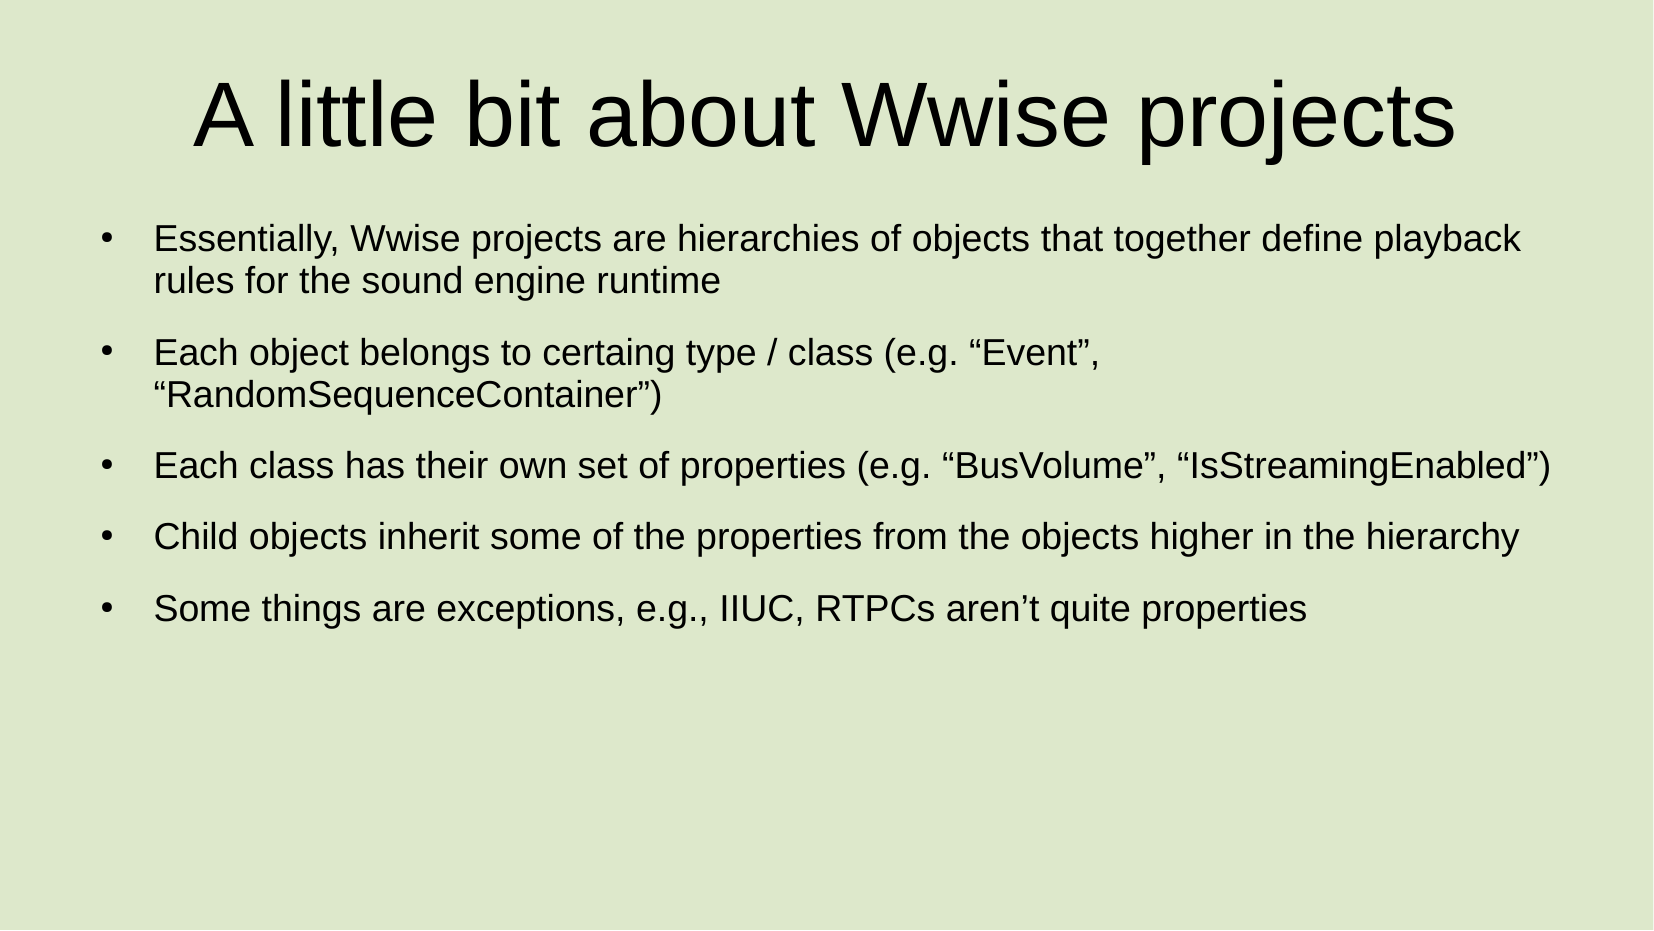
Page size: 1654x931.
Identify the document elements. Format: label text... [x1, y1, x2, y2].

list Essentially, Wwise projects are hierarchies of objects that together define playback rules for the sound engine runtime Each object belongs to certaing type / class (e.g. “Event”, “RandomSequenceContainer”) Each class has their own set of properties (e.g. “BusVolume”, “IsStreamingEnabled”) Child objects inherit some of the properties from the objects higher in the hierarchy Some things are exceptions, e.g., IIUC, RTPCs aren’t quite properties [82, 217, 1571, 886]
title A little bit about Wwise projects [82, 37, 1571, 193]
